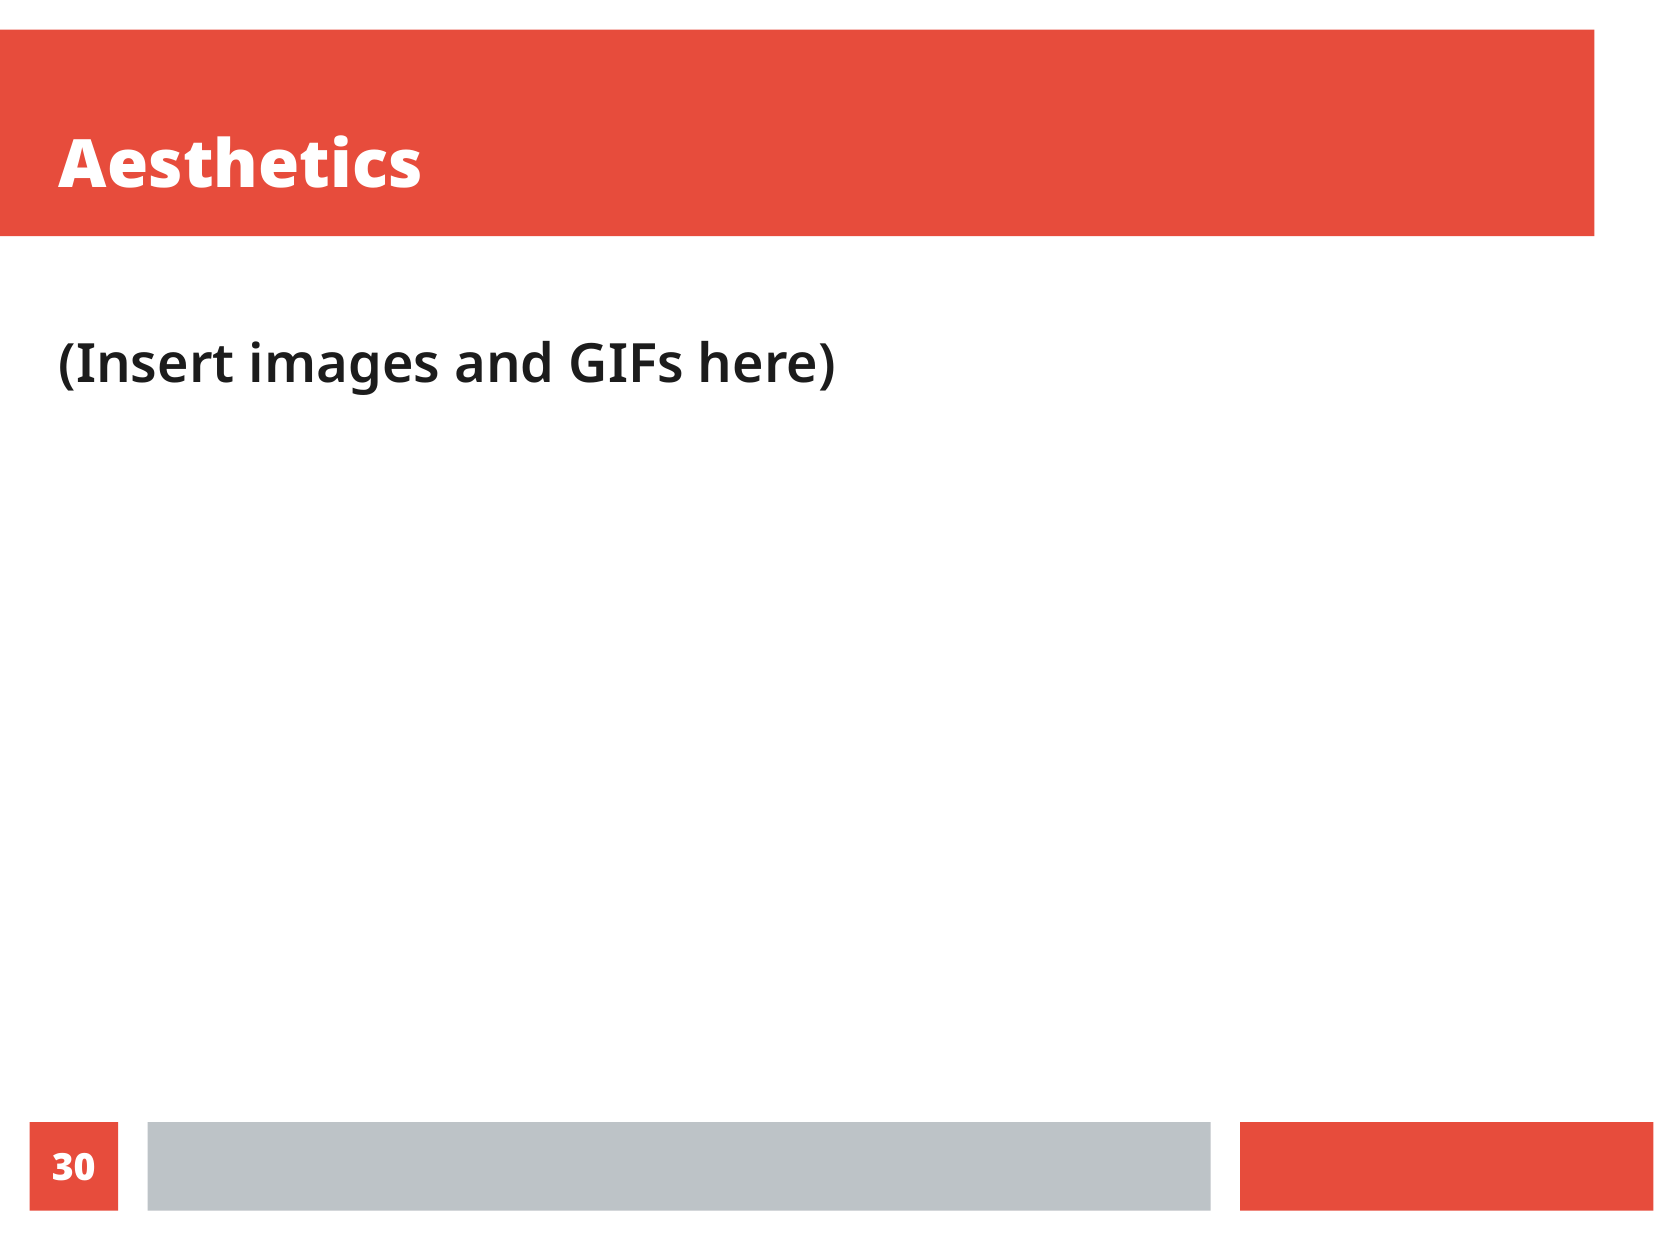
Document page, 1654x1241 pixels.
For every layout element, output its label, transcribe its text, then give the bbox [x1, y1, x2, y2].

title Aesthetics [59, 59, 1595, 207]
list (Insert images and GIFs here) [59, 324, 1565, 1093]
